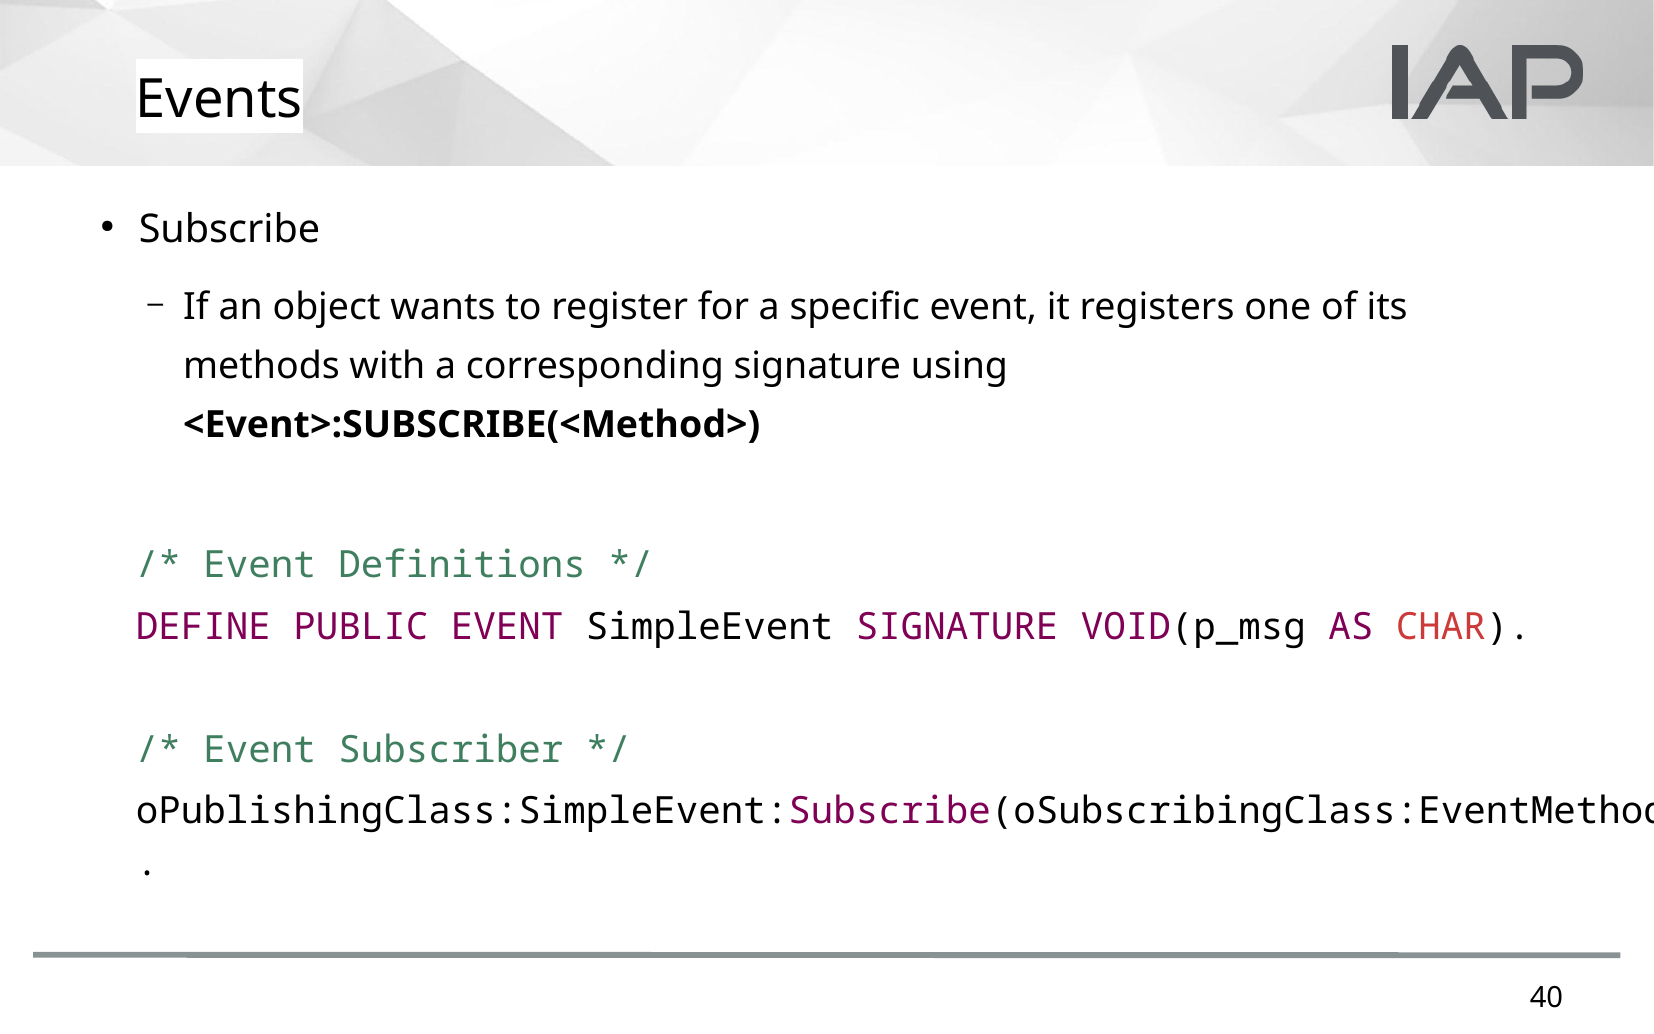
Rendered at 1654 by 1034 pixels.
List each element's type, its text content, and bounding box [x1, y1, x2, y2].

picture [0, 0, 1654, 166]
title Events [135, 41, 1264, 152]
list Subscribe If an object wants to register for a specific event, it registers one of its methods with a corresponding signature using <Event>:SUBSCRIBE(<Method>) [82, 200, 1571, 745]
list /* Event Definitions */ DEFINE PUBLIC EVENT SimpleEvent SIGNATURE VOID(p_msg AS CHAR). /* Event Subscriber */ oPublishingClass:SimpleEvent:Subscribe(oSubscribingClass:EventMethod). [135, 537, 1654, 922]
